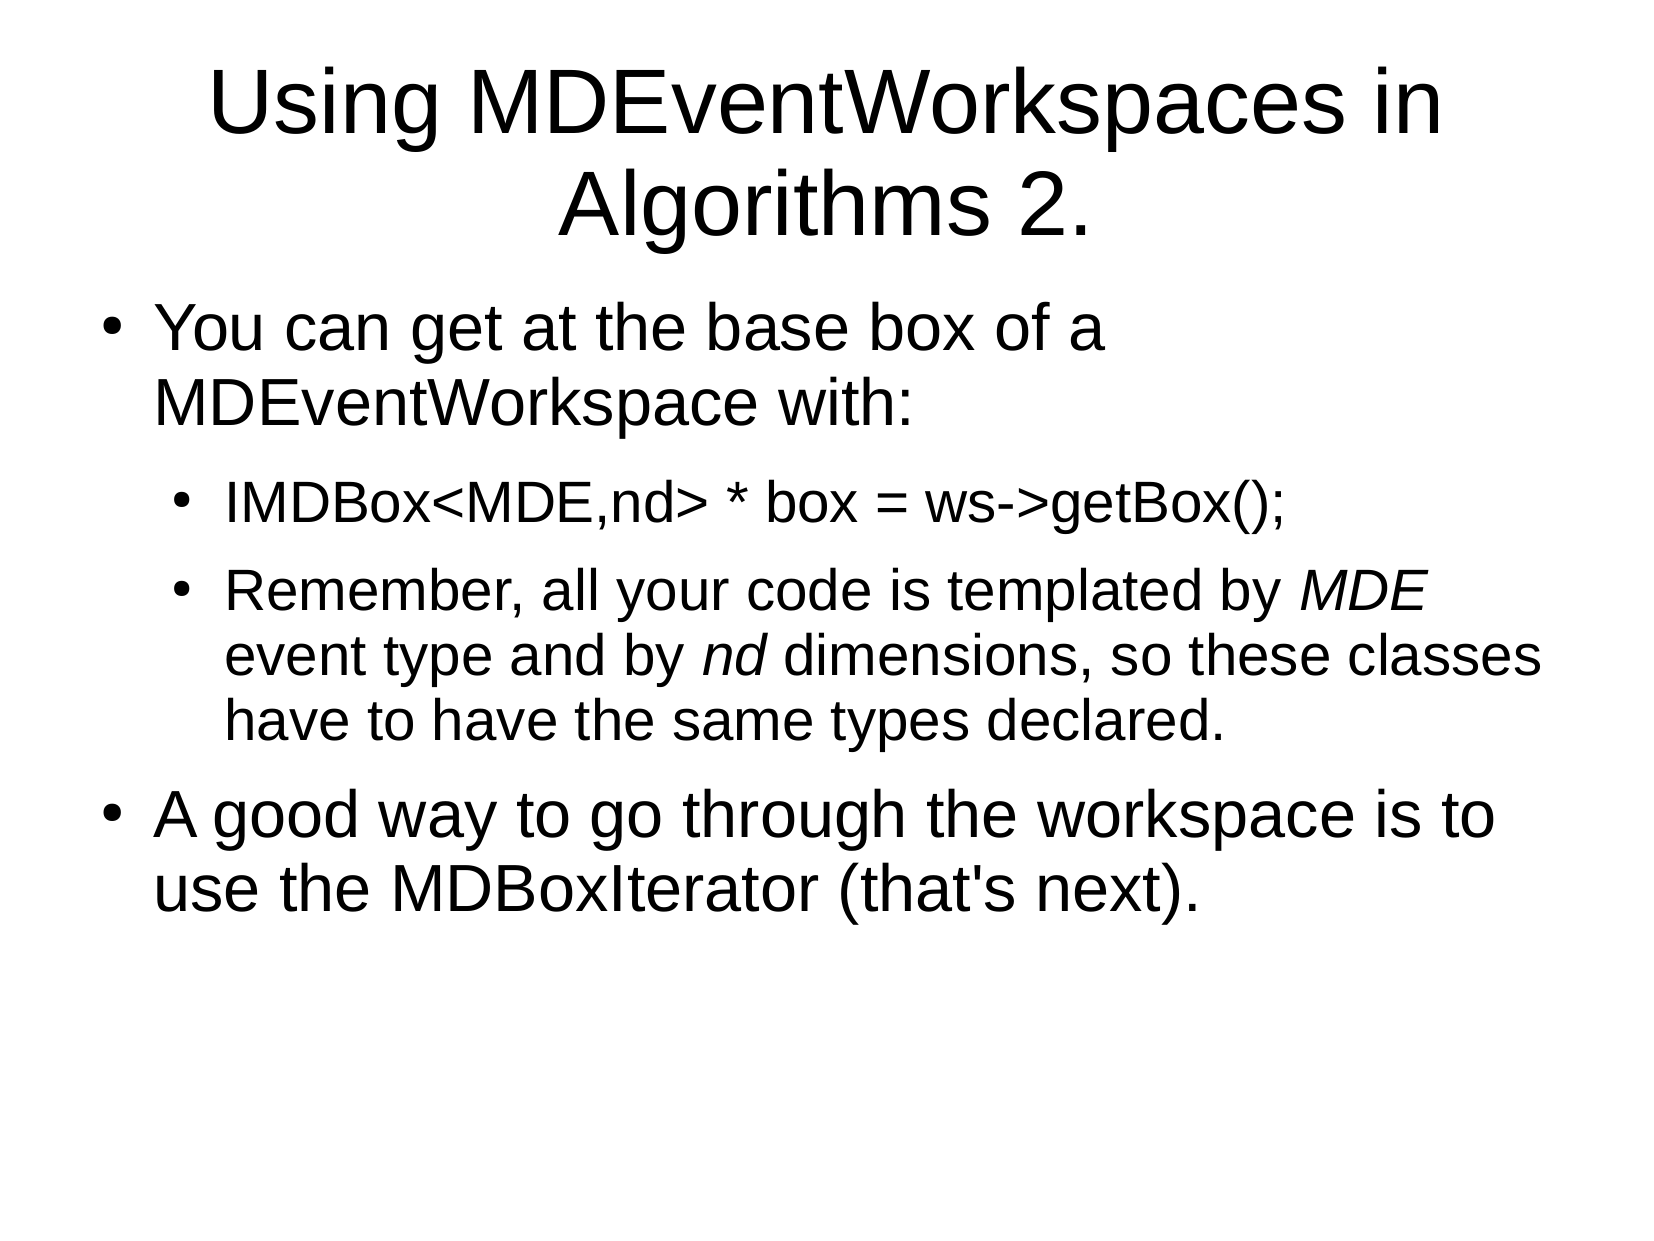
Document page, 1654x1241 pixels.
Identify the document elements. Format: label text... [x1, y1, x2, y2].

title Using MDEventWorkspaces in Algorithms 2. [82, 49, 1571, 257]
list You can get at the base box of a MDEventWorkspace with: IMDBox<MDE,nd> * box = ws->getBox(); Remember, all your code is templated by MDE event type and by nd dimensions, so these classes have to have the same types declared. A good way to go through the workspace is to use the MDBoxIterator (that's next). [82, 290, 1571, 1109]
